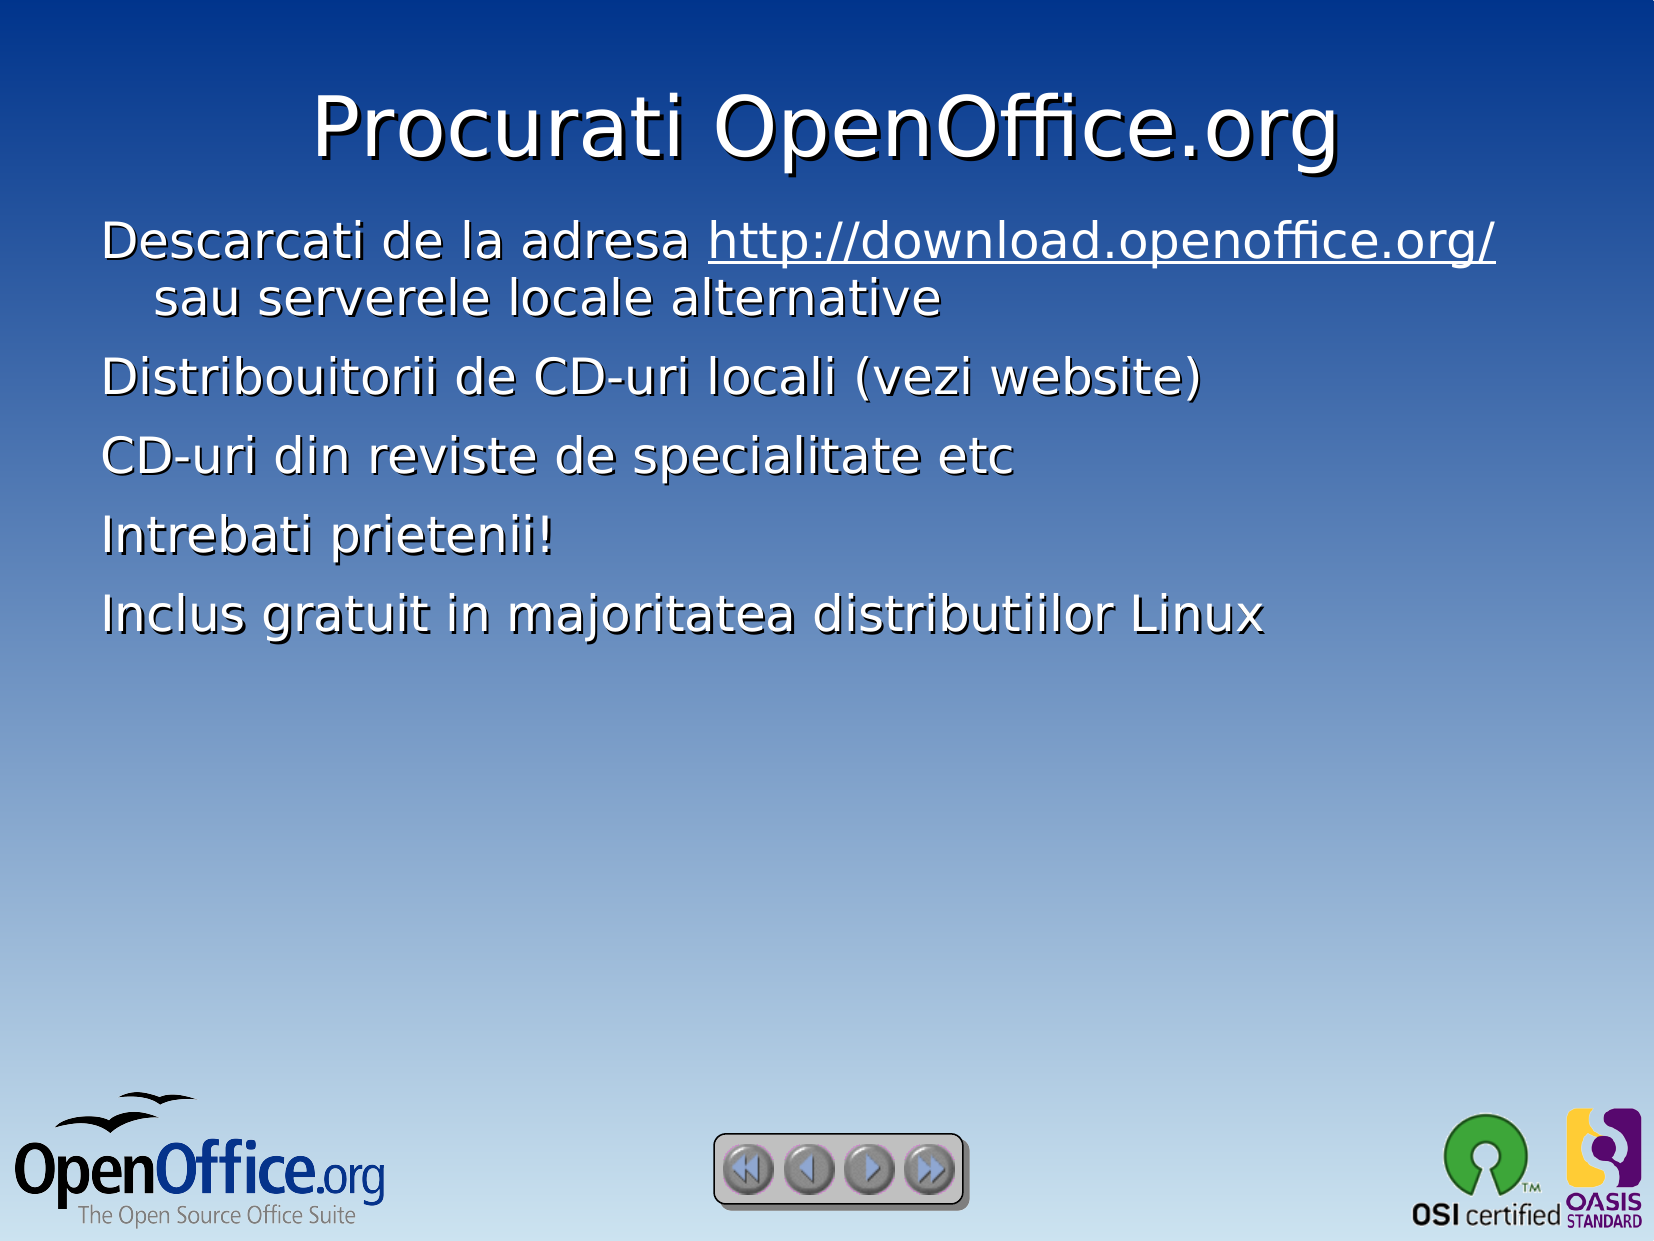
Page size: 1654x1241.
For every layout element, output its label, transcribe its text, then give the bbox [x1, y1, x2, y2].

picture [844, 1144, 895, 1195]
text_box [714, 1133, 963, 1204]
list Descarcati de la adresa http://download.openoffice.org/ sau serverele locale alternative Distribouitorii de CD-uri locali (vezi website) CD-uri din reviste de specialitate etc Intrebati prietenii! Inclus gratuit in majoritatea distributiilor Linux [82, 212, 1571, 1070]
picture [1405, 1102, 1654, 1238]
picture [15, 1092, 384, 1229]
title Procurati OpenOffice.org [82, 49, 1571, 208]
picture [723, 1144, 774, 1195]
picture [784, 1144, 835, 1195]
picture [904, 1144, 955, 1195]
